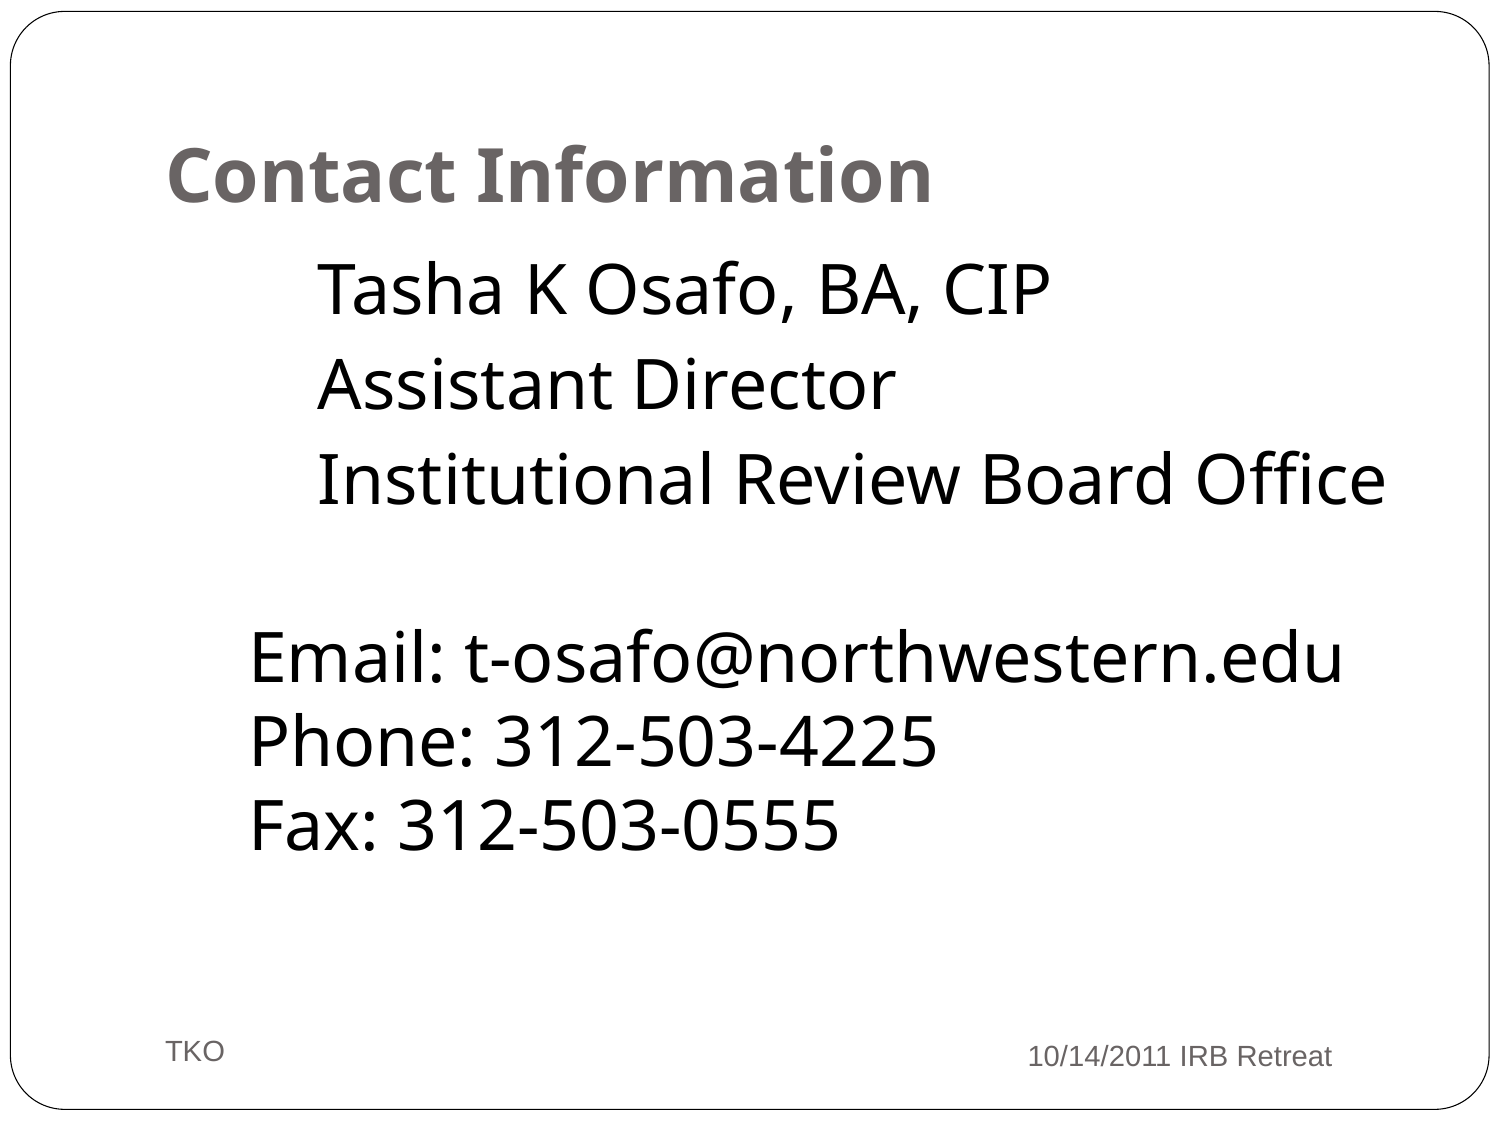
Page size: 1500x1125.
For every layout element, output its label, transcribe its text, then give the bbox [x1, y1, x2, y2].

text_box 10/14/2011 IRB Retreat [1012, 1015, 1419, 1094]
list Tasha K Osafo, BA, CIP Assistant Director Institutional Review Board Office Email: t-osafo@northwestern.edu Phone: 312-503-4225 Fax: 312-503-0555 [150, 237, 1426, 988]
title Contact Information [150, 45, 1426, 233]
text_box TKO [150, 1012, 801, 1088]
